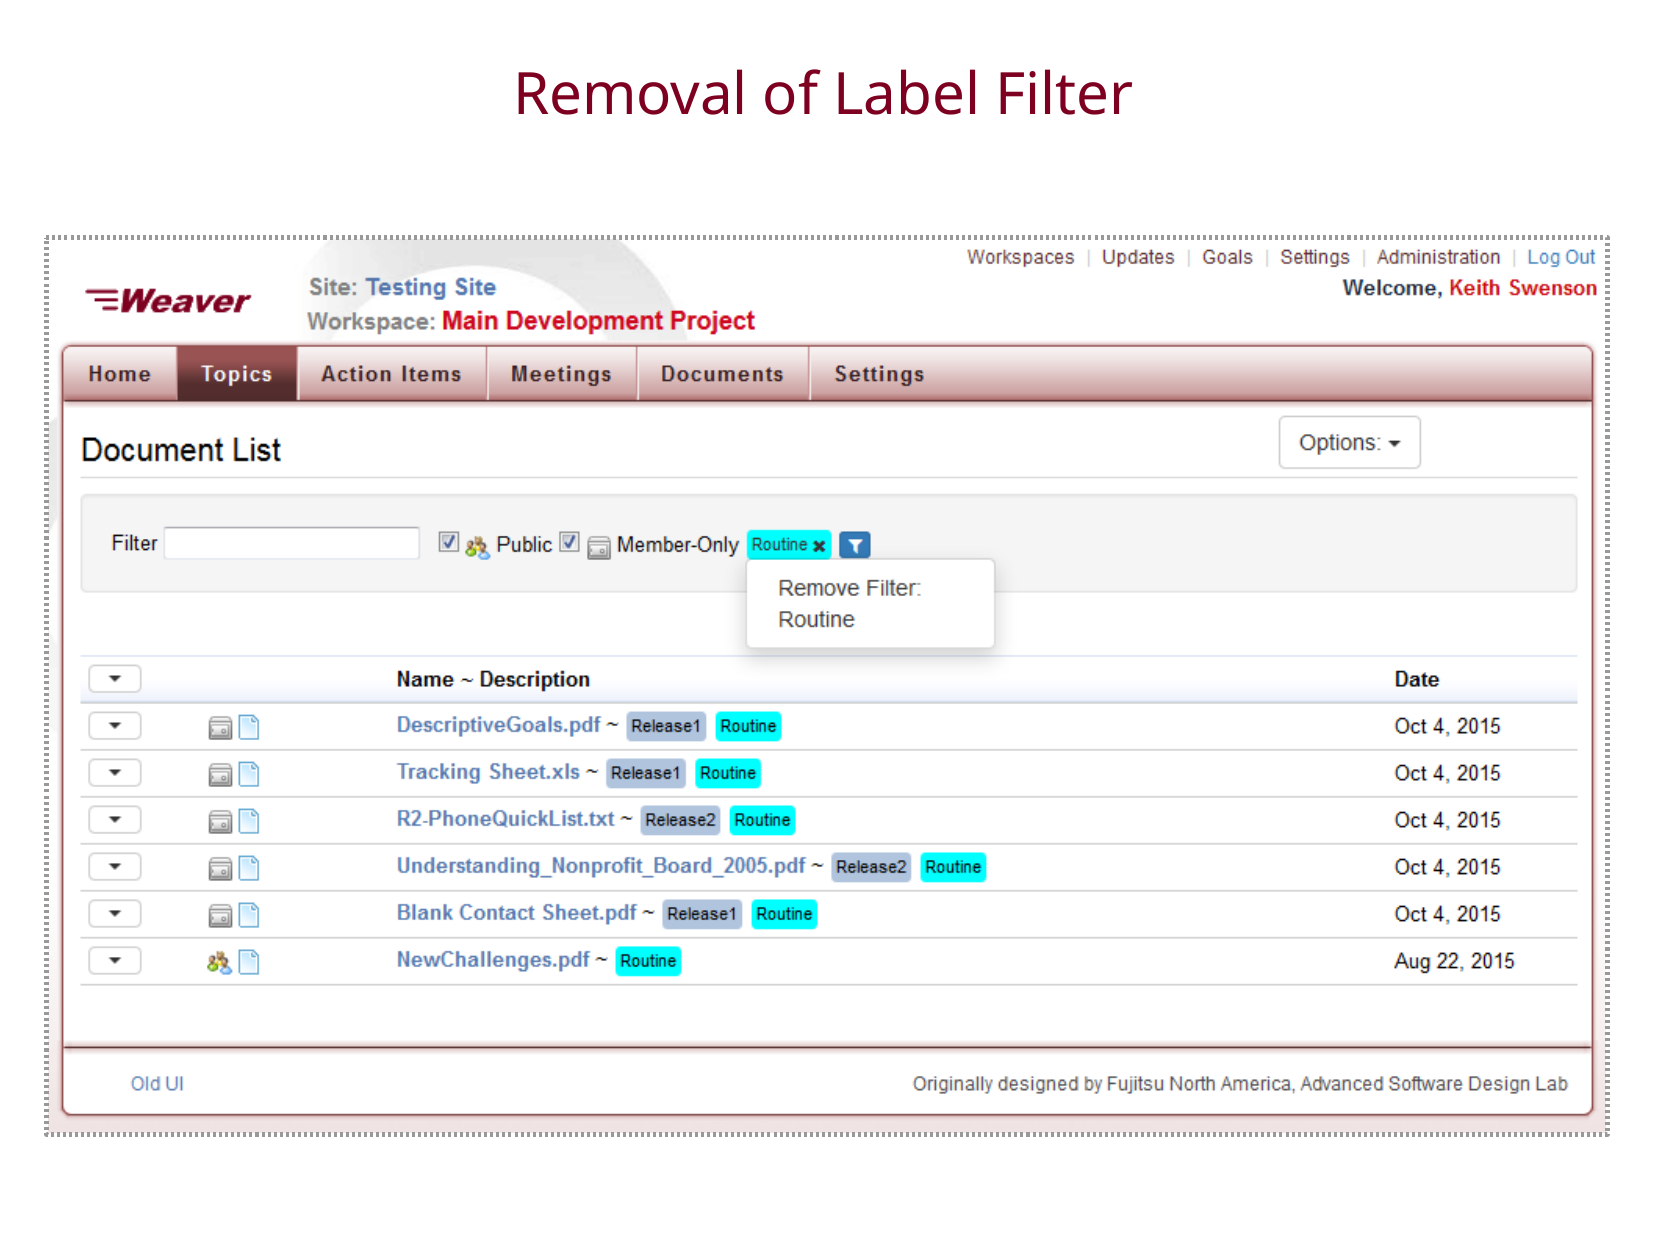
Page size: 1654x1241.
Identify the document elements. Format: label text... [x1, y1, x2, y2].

title Removal of Label Filter [41, 34, 1606, 151]
picture [48, 239, 1606, 1133]
